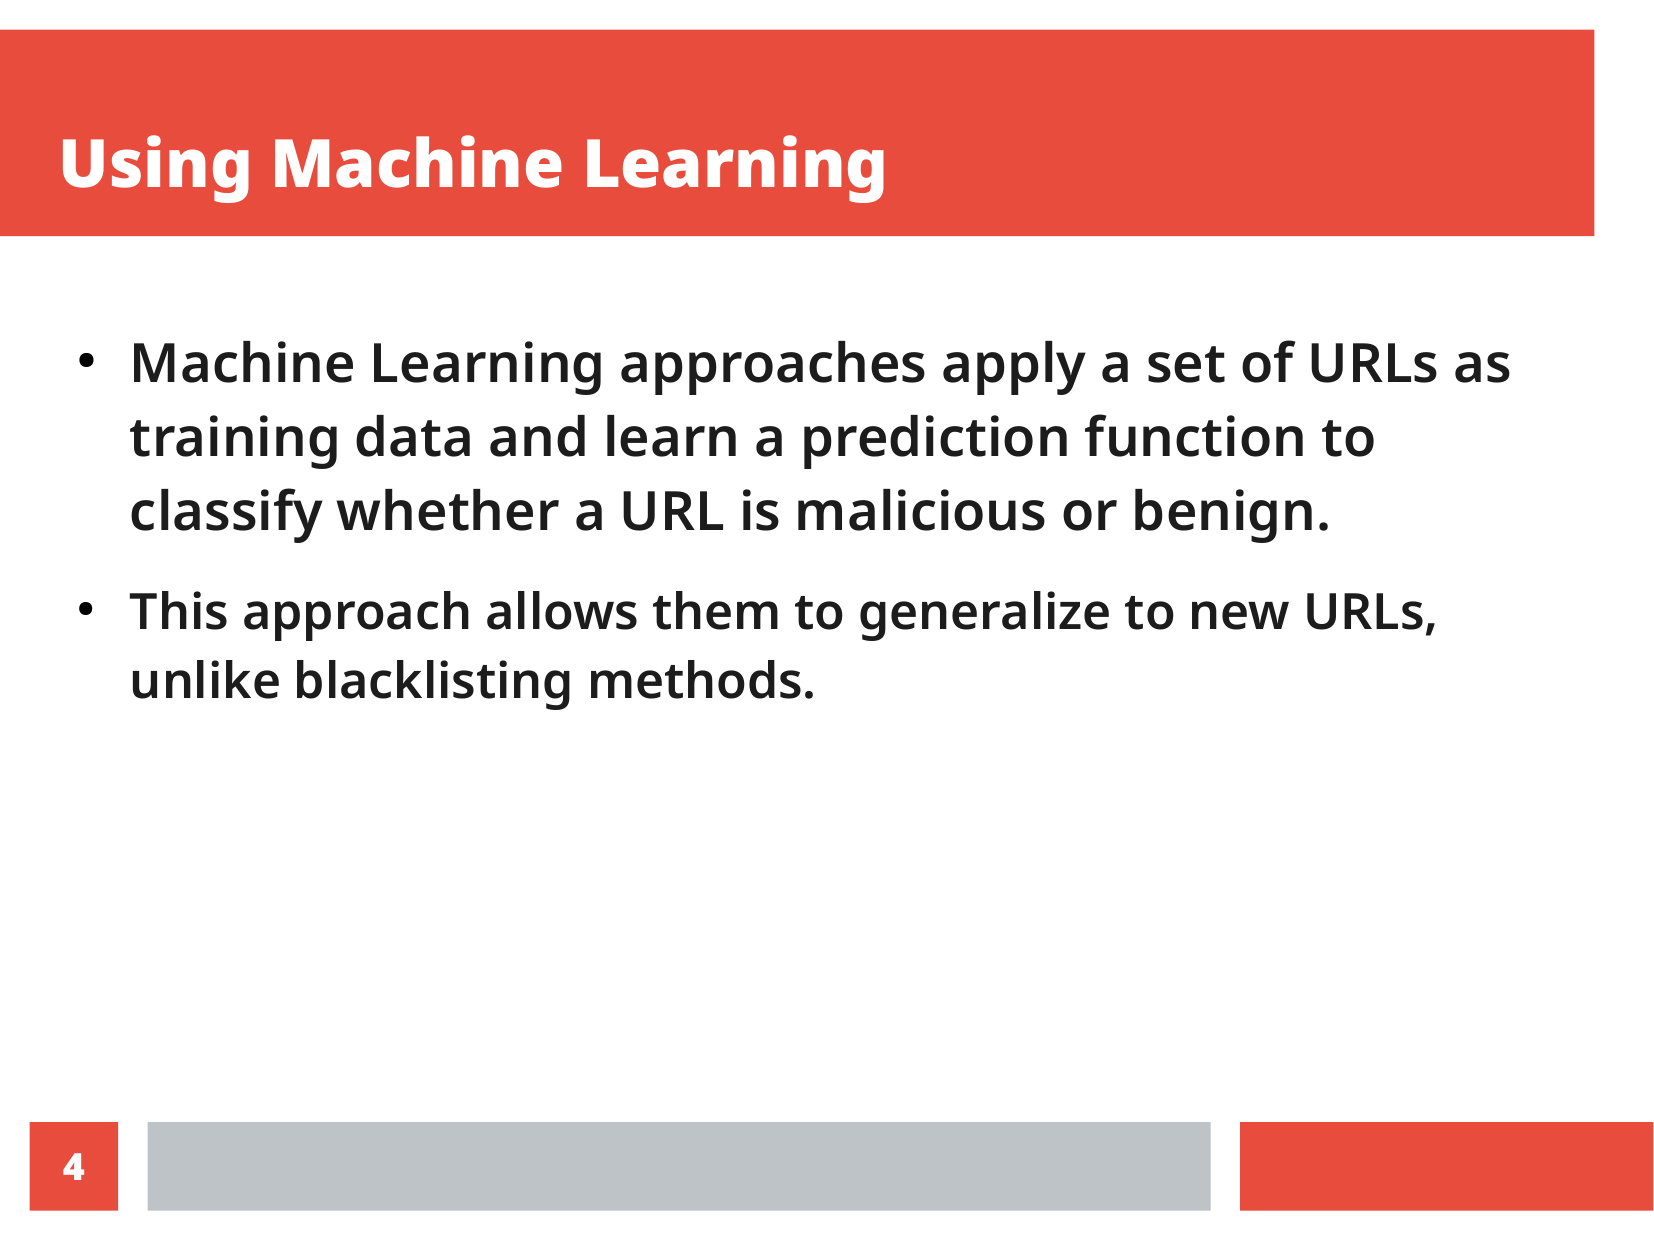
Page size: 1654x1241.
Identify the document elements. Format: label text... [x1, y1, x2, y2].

title Using Machine Learning [59, 59, 1595, 207]
list Machine Learning approaches apply a set of URLs as training data and learn a prediction function to classify whether a URL is malicious or benign. This approach allows them to generalize to new URLs, unlike blacklisting methods. [59, 324, 1565, 1093]
